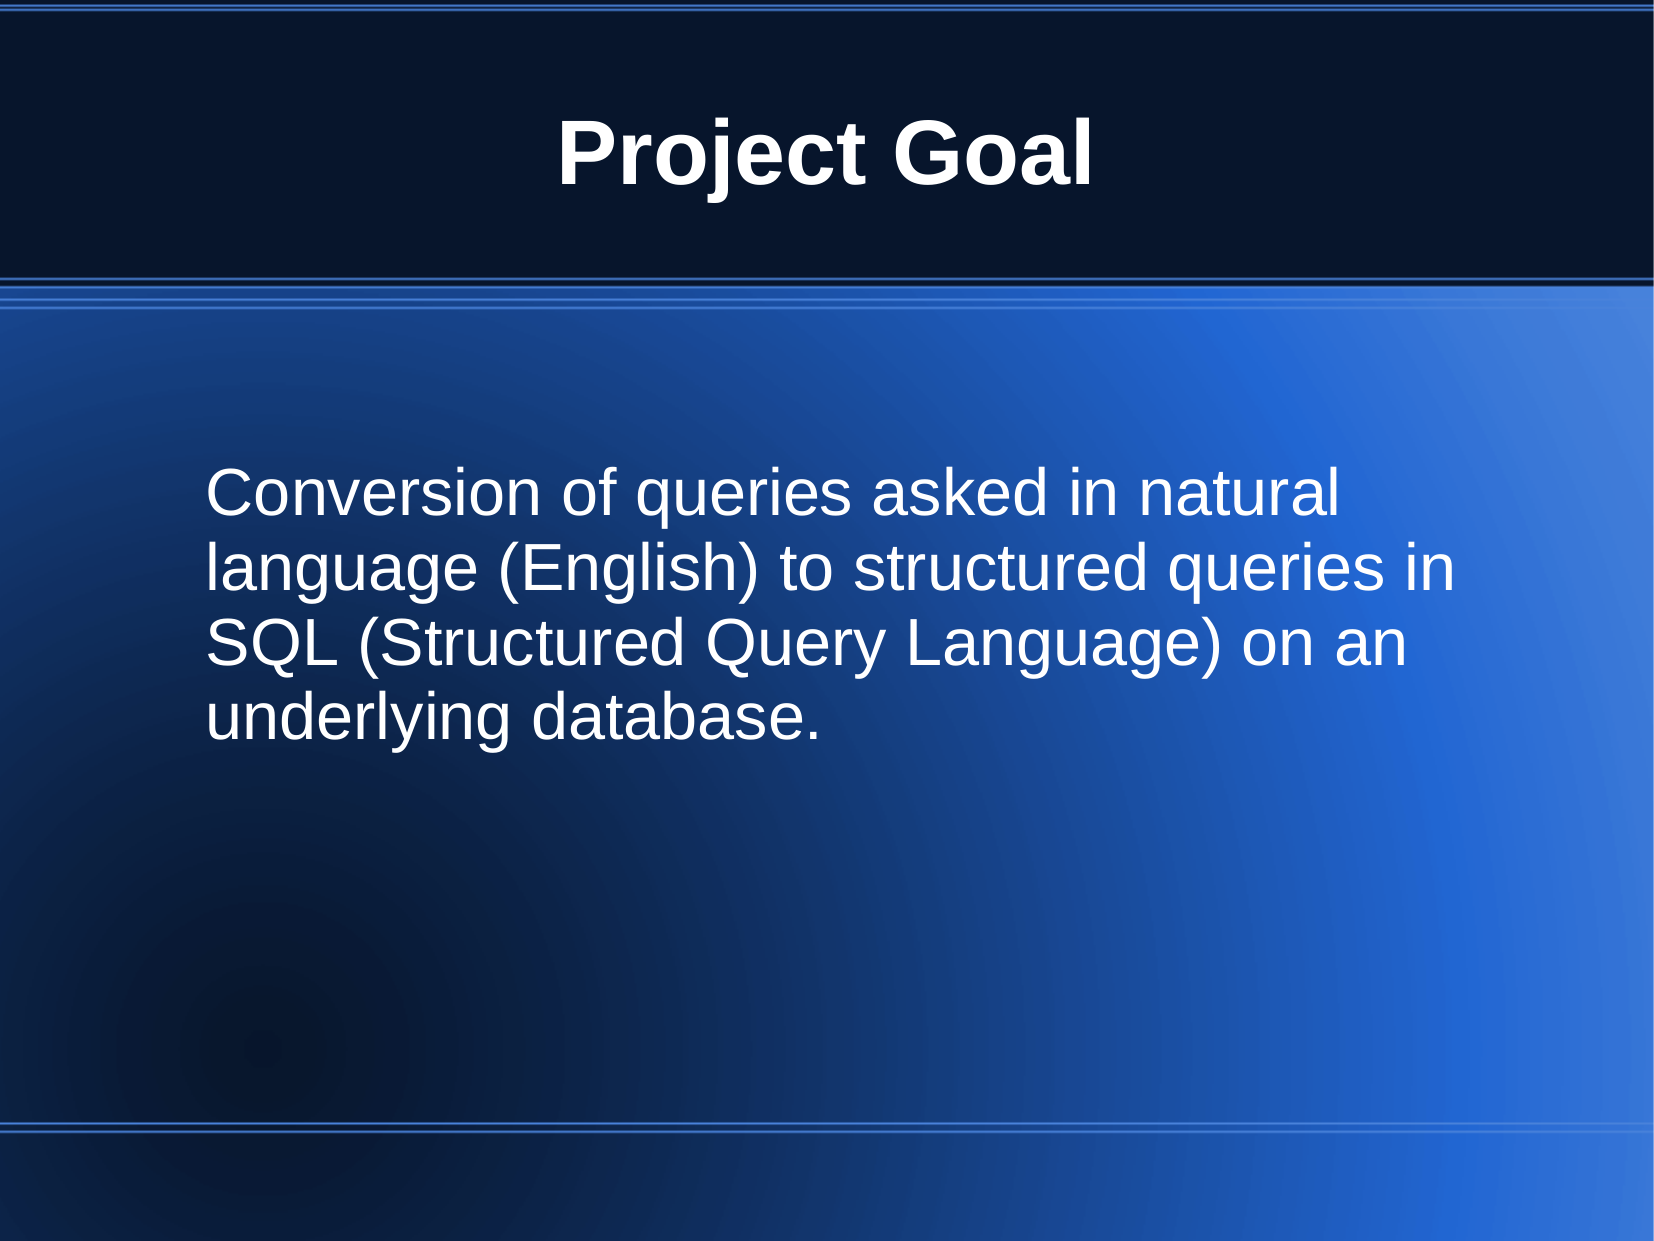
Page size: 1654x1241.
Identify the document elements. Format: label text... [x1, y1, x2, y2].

picture [0, 0, 1654, 1241]
list Conversion of queries asked in natural language (English) to structured queries in SQL (Structured Query Language) on an underlying database. [134, 350, 1516, 1133]
title Project Goal [82, 49, 1571, 257]
